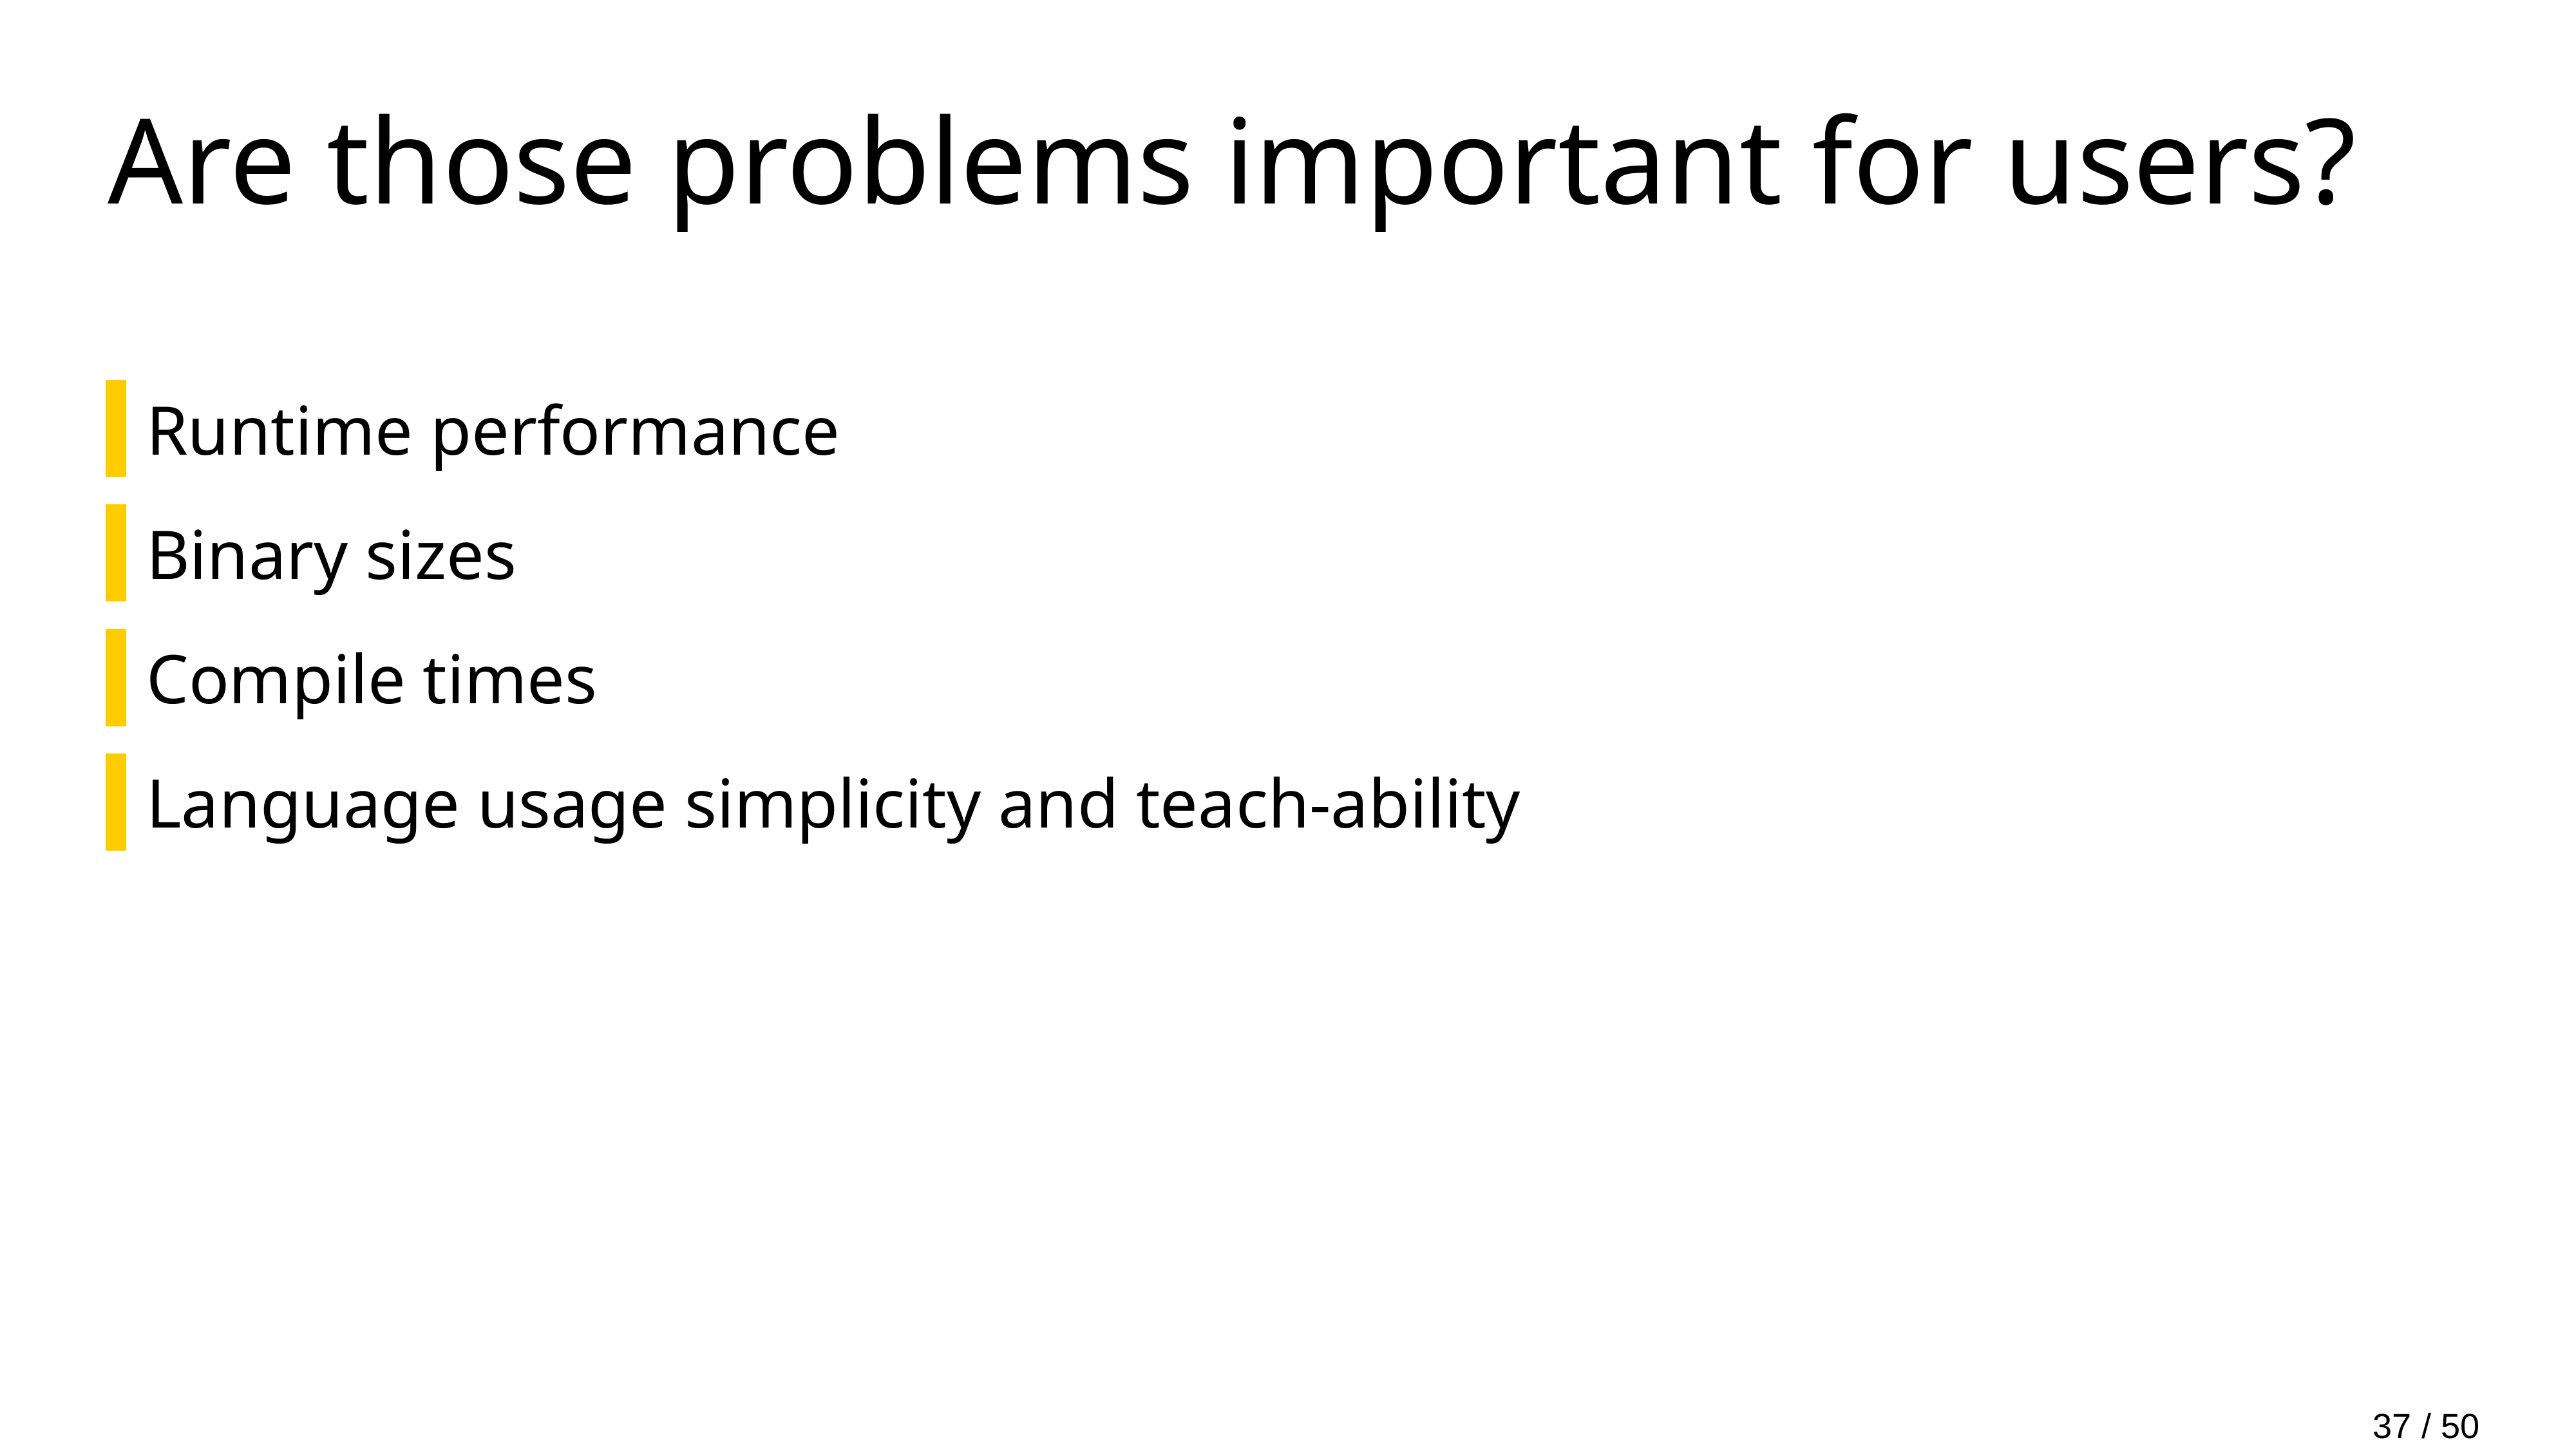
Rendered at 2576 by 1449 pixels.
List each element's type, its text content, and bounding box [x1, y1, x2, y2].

title Are those problems important for users? [108, 80, 2468, 242]
text_box <number> / 50 [2363, 1402, 2576, 1449]
text_box Runtime performance Binary sizes Compile times Language usage simplicity and teach-ability [96, 364, 2512, 1419]
